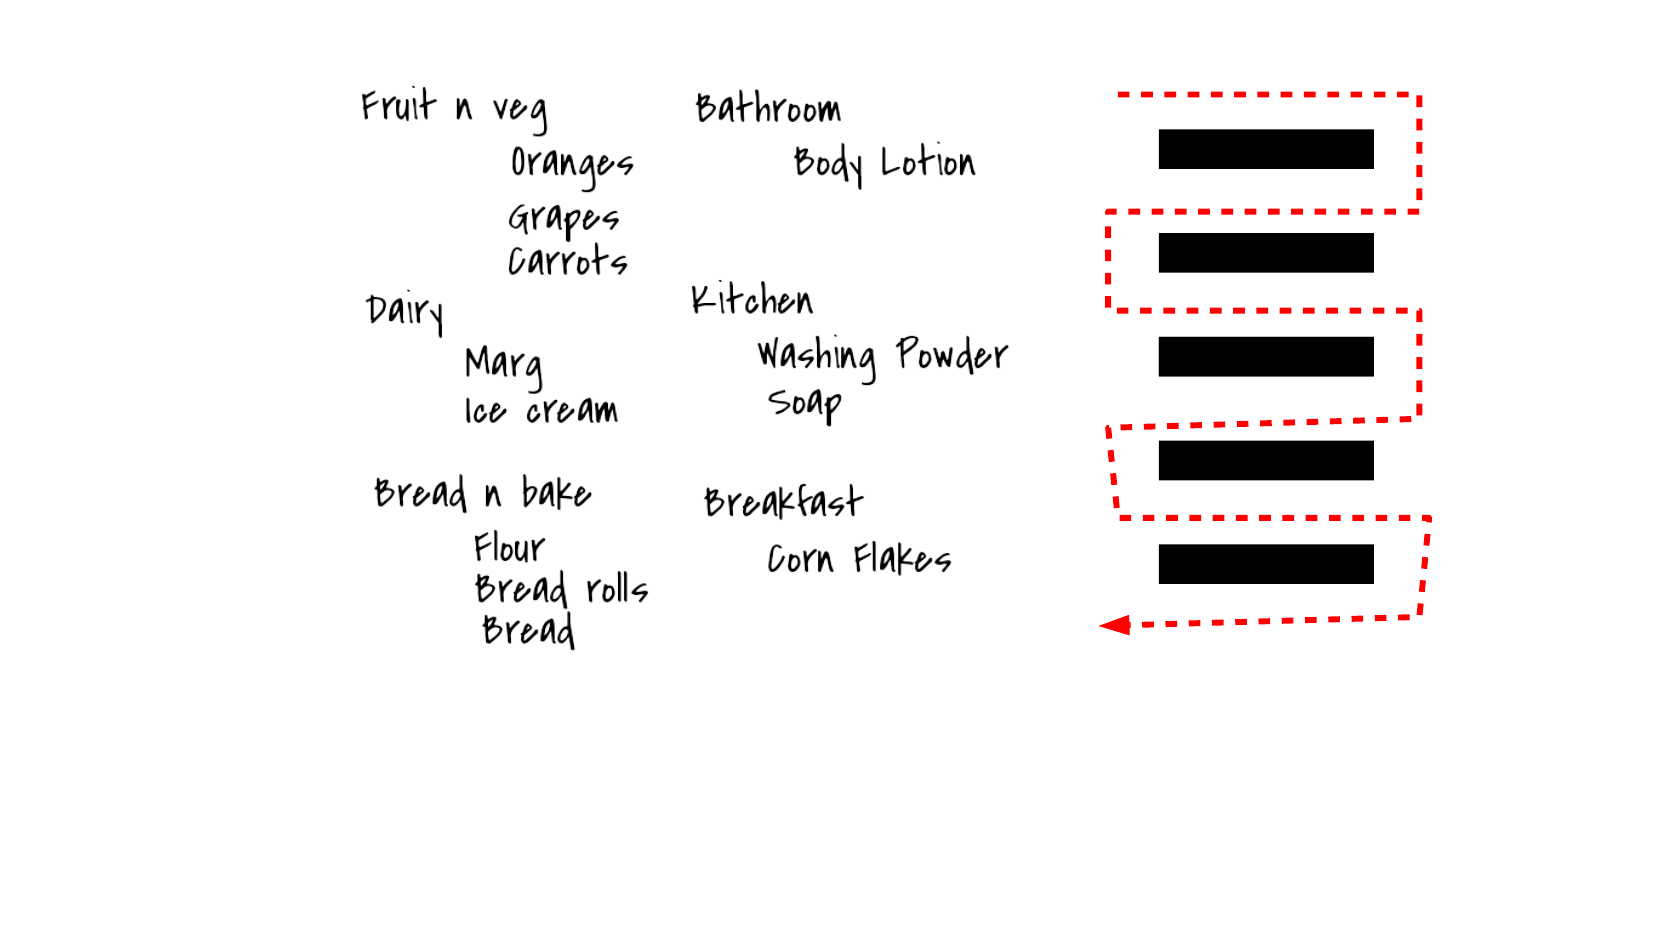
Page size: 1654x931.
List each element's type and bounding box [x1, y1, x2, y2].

picture [350, 70, 1040, 667]
text_box [1158, 544, 1374, 584]
text_box [1158, 129, 1374, 169]
text_box [1158, 336, 1374, 377]
text_box [1158, 233, 1374, 273]
text_box [1158, 440, 1374, 481]
